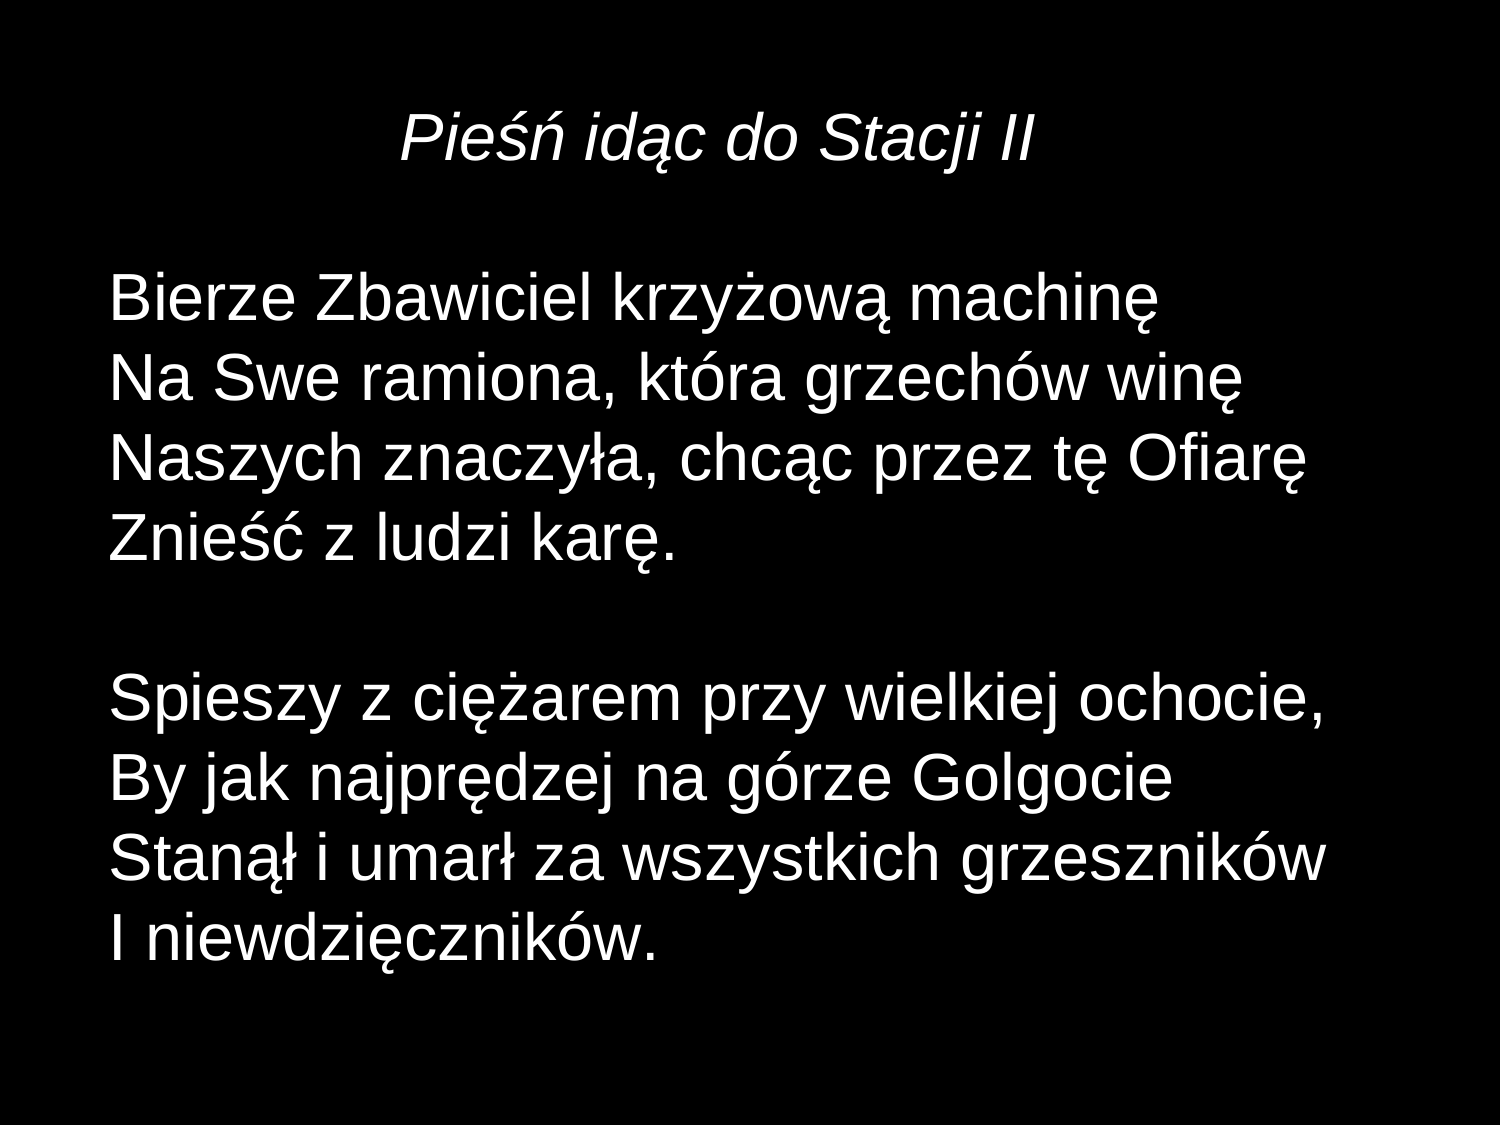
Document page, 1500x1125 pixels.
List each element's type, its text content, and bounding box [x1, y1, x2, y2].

text_box Pieśń idąc do Stacji II Bierze Zbawiciel krzyżową machinę Na Swe ramiona, która grzechów winę Naszych znaczyła, chcąc przez tę Ofiarę Znieść z ludzi karę. Spieszy z ciężarem przy wielkiej ochocie, By jak najprędzej na górze Golgocie Stanął i umarł za wszystkich grzeszników I niewdzięczników. [93, 86, 1465, 982]
